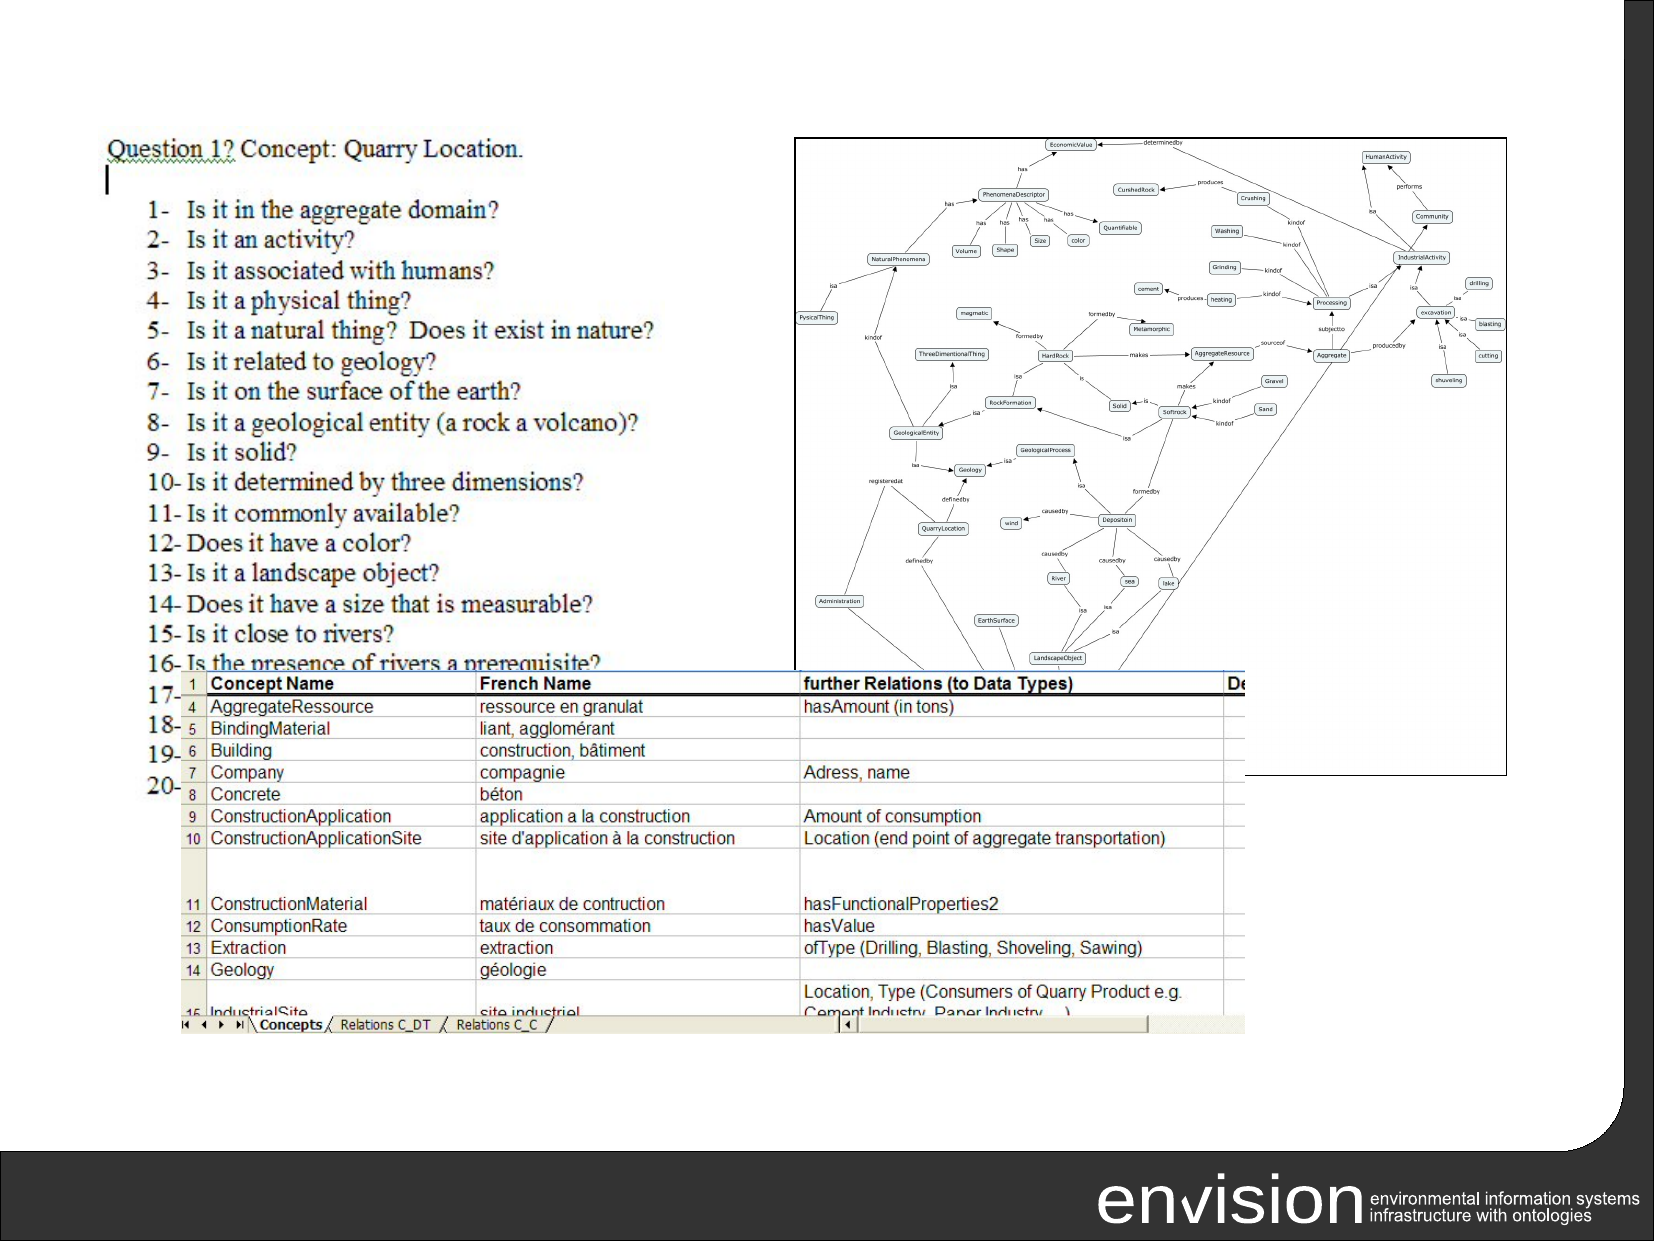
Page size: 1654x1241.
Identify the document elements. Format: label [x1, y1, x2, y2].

picture [98, 126, 1506, 1034]
